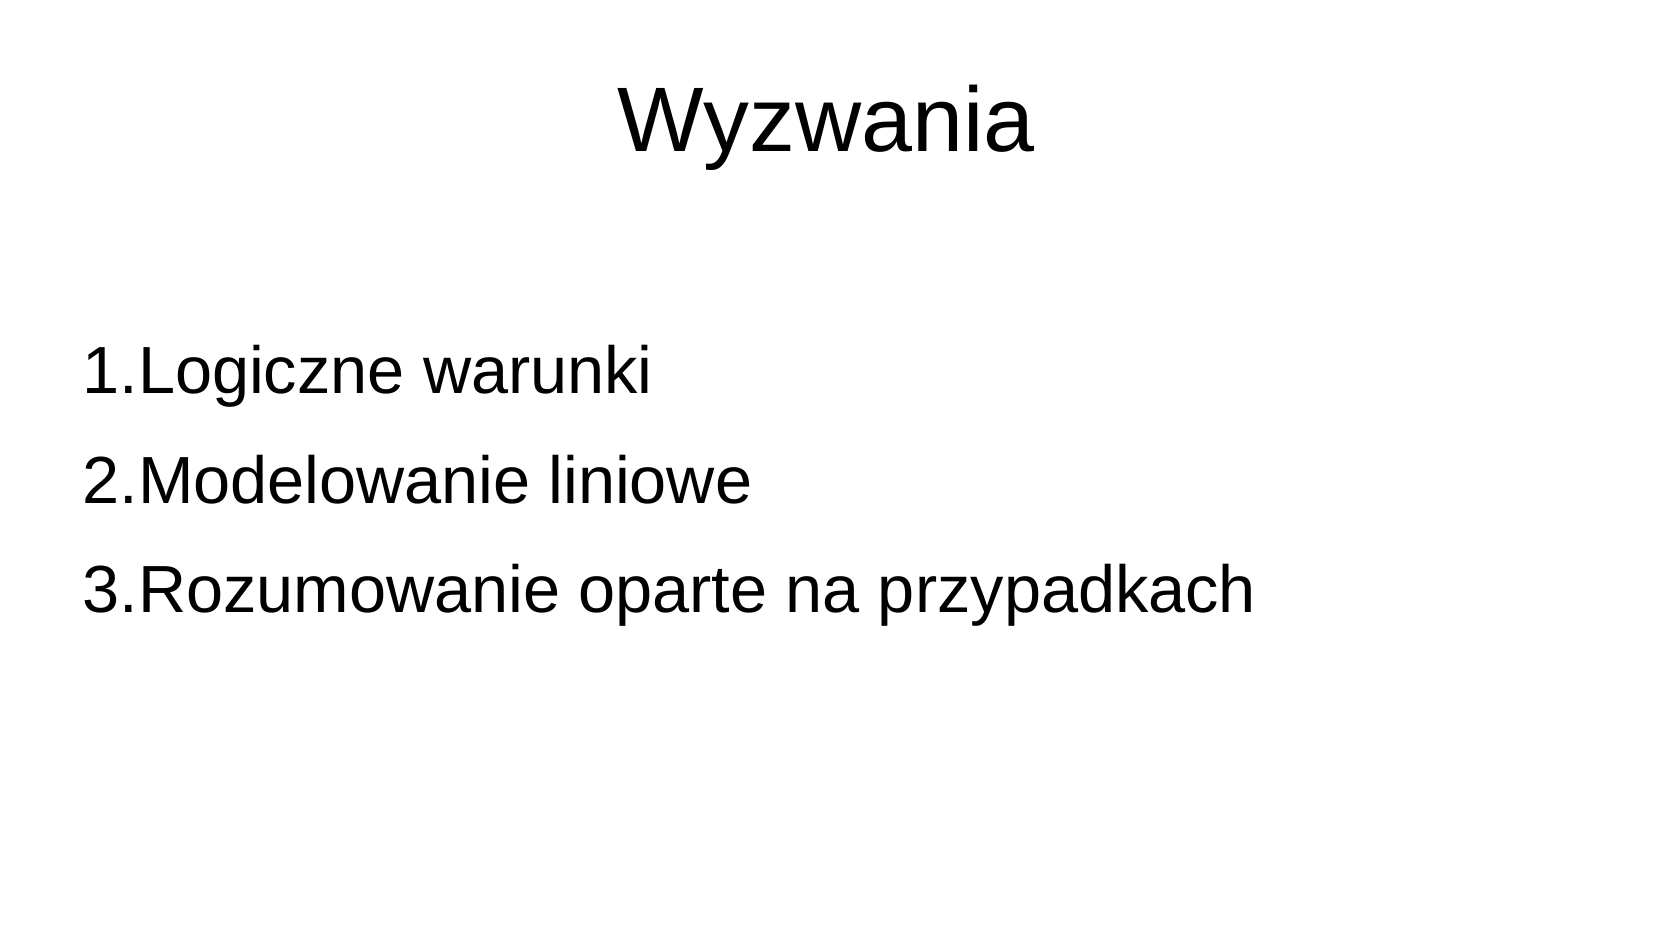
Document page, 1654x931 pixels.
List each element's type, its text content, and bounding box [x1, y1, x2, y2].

title Wyzwania [82, 37, 1571, 193]
list Logiczne warunki Modelowanie liniowe Rozumowanie oparte na przypadkach [82, 217, 1571, 758]
